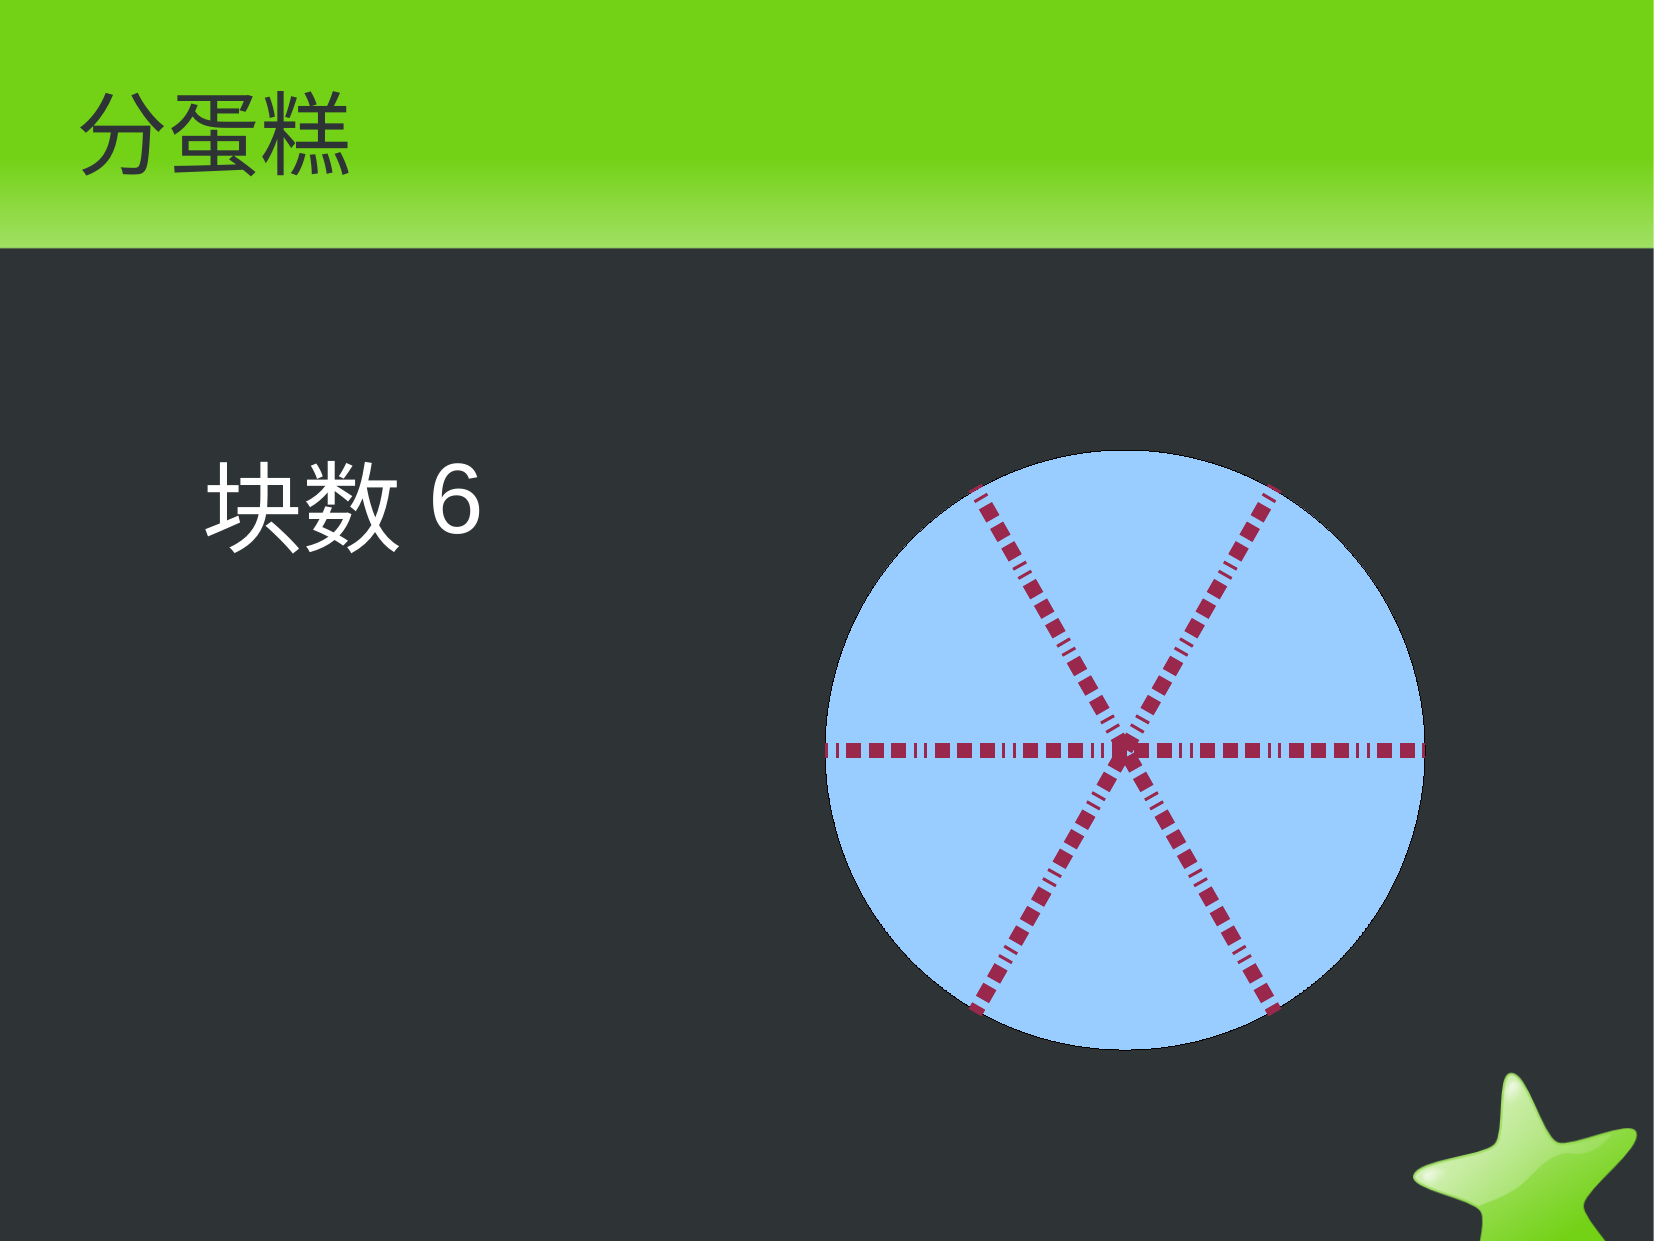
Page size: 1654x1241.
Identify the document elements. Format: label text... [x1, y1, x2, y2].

title 分蛋糕 [76, 29, 1565, 237]
picture [0, 0, 1654, 1241]
text_box 块数 [187, 431, 418, 563]
text_box [825, 450, 1425, 1051]
text_box <number> [413, 435, 899, 563]
